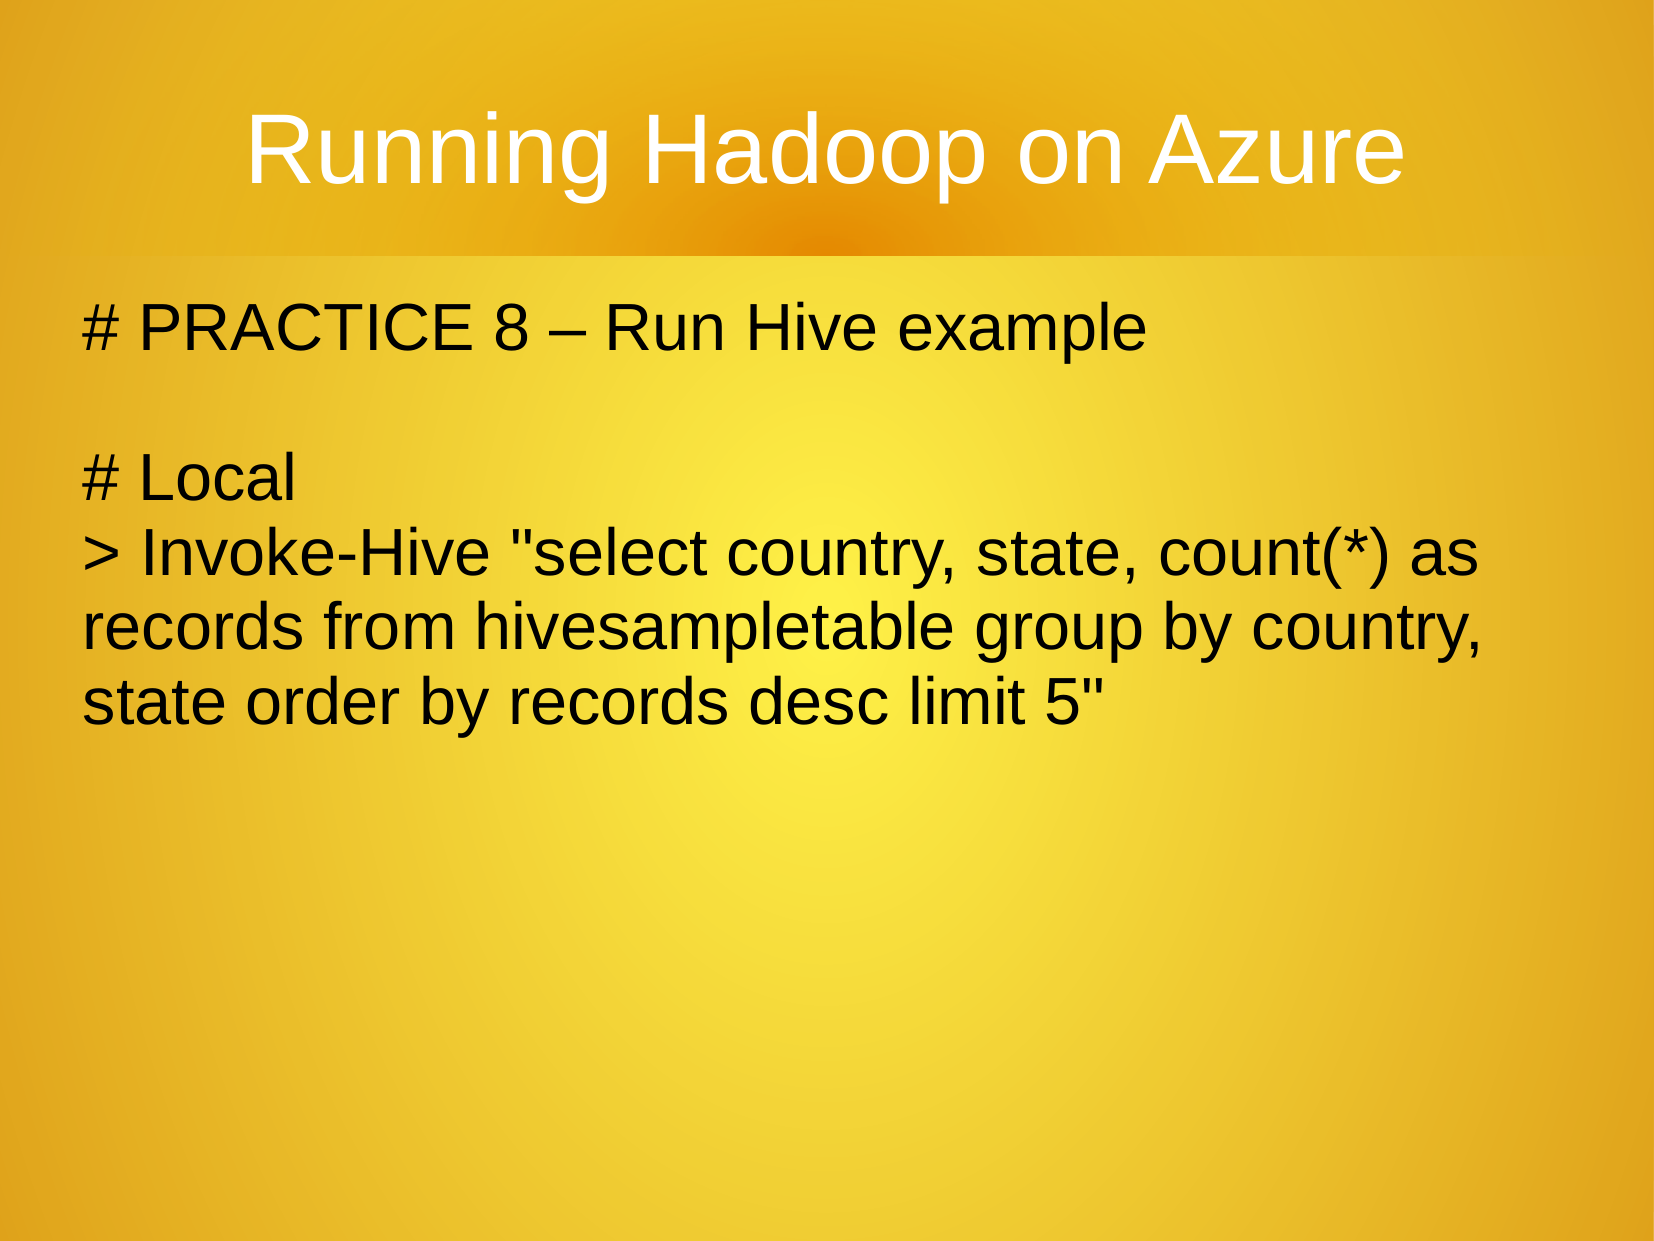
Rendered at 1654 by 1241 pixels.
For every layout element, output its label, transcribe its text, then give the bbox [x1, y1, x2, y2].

subtitle # PRACTICE 8 – Run Hive example # Local > Invoke-Hive "select country, state, count(*) as records from hivesampletable group by country, state order by records desc limit 5" [82, 290, 1571, 1010]
title Running Hadoop on Azure [82, 47, 1571, 252]
